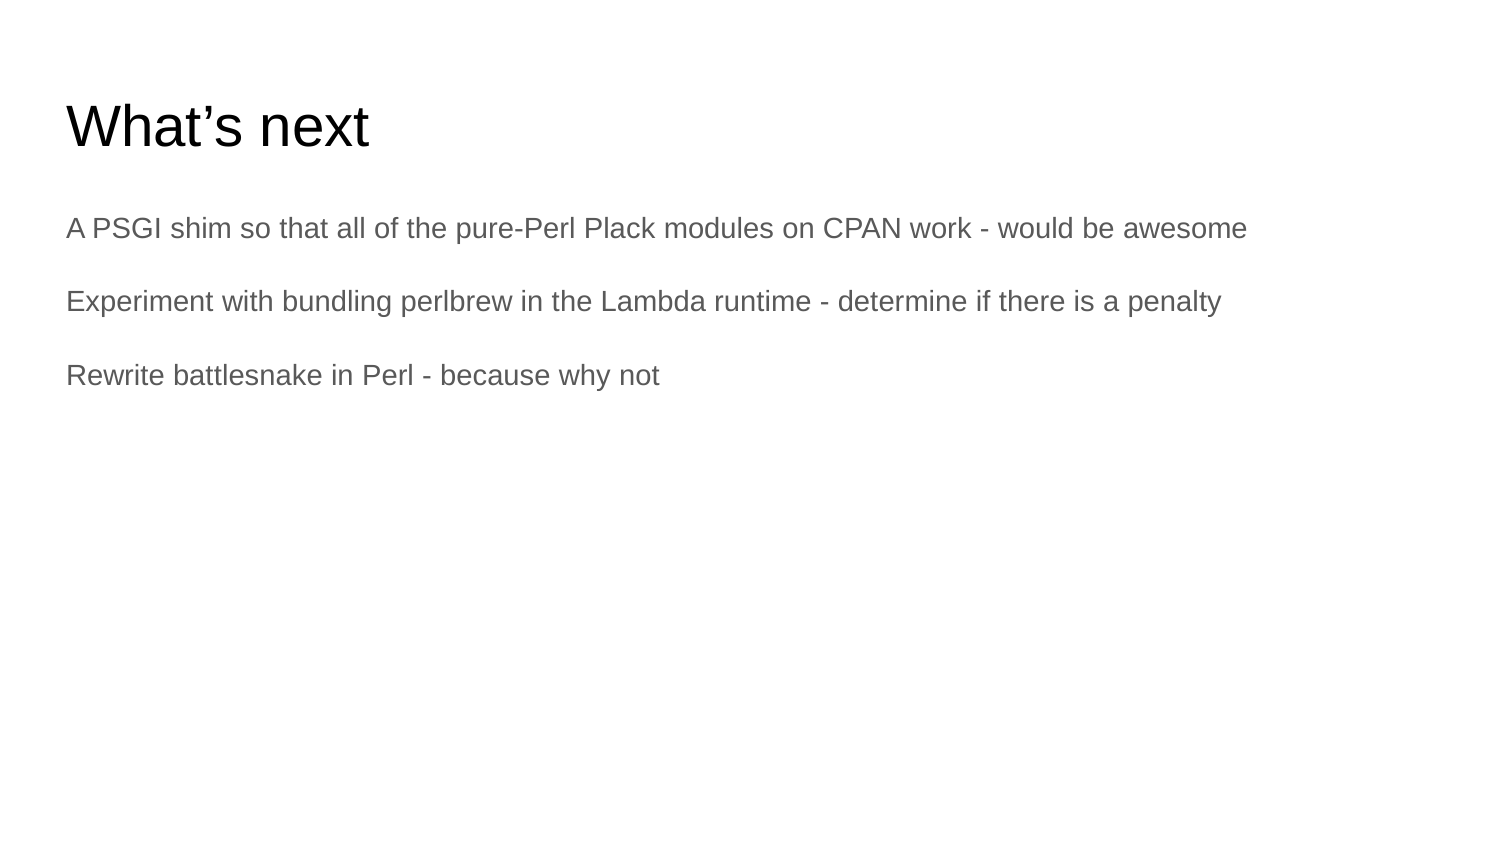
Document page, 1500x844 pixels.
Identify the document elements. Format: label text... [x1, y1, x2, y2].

list A PSGI shim so that all of the pure-Perl Plack modules on CPAN work - would be awesome Experiment with bundling perlbrew in the Lambda runtime - determine if there is a penalty Rewrite battlesnake in Perl - because why not [51, 189, 1449, 750]
title What’s next [51, 72, 1449, 167]
